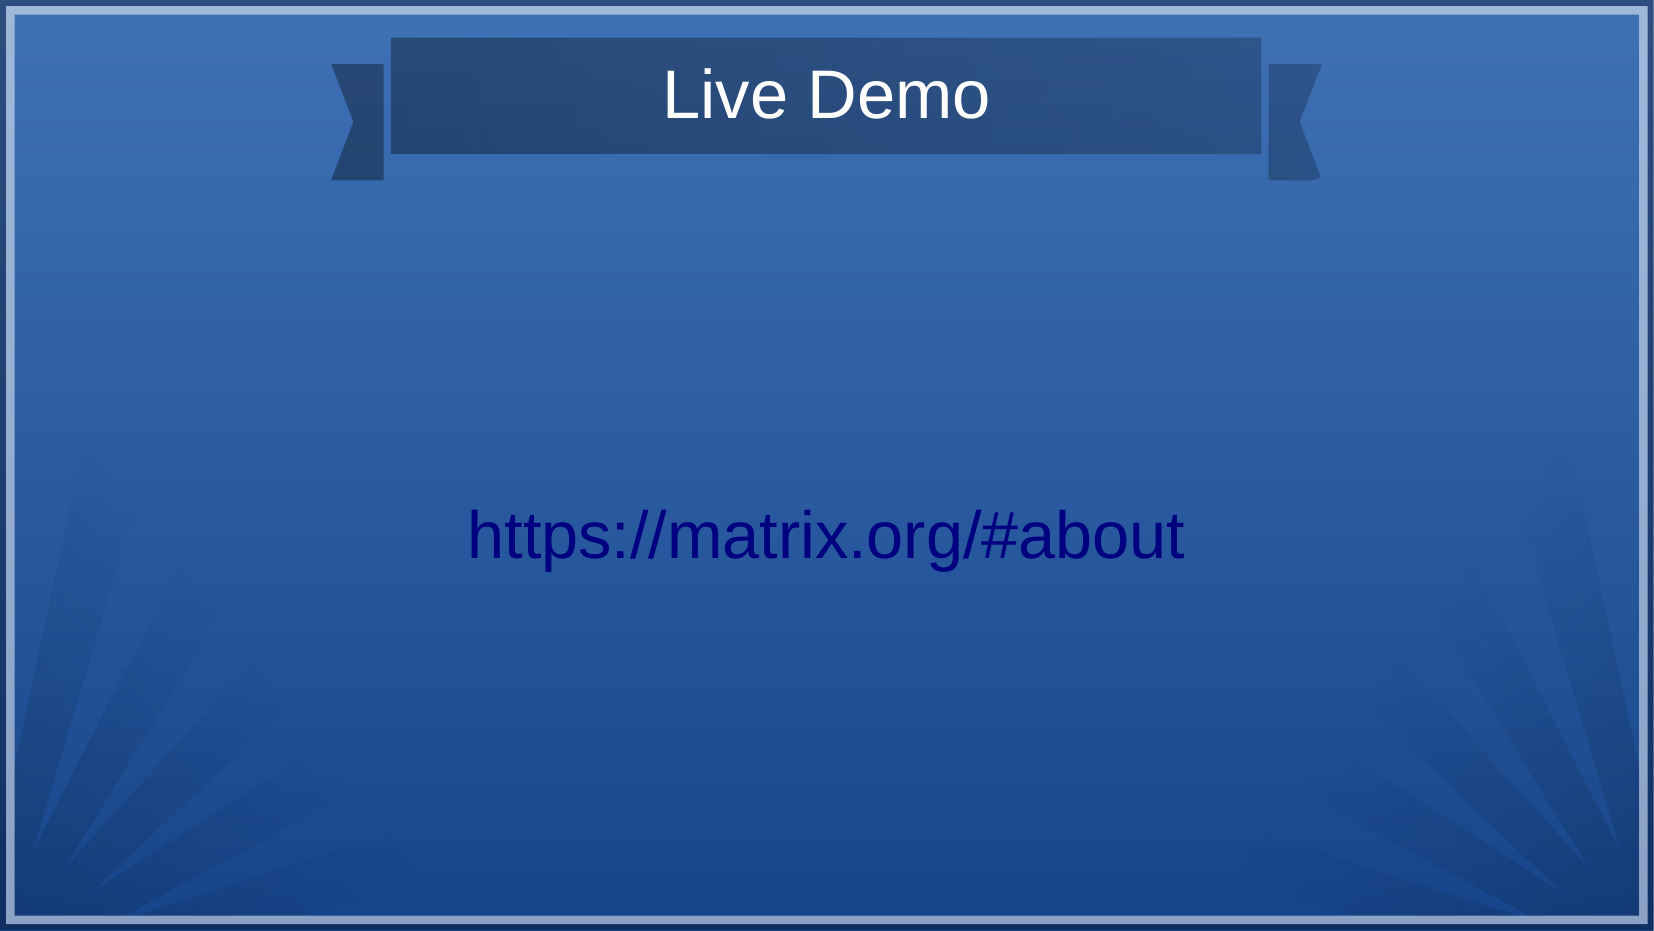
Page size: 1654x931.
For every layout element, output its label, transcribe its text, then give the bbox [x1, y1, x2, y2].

title Live Demo [389, 35, 1264, 154]
subtitle https://matrix.org/#about [82, 224, 1571, 848]
